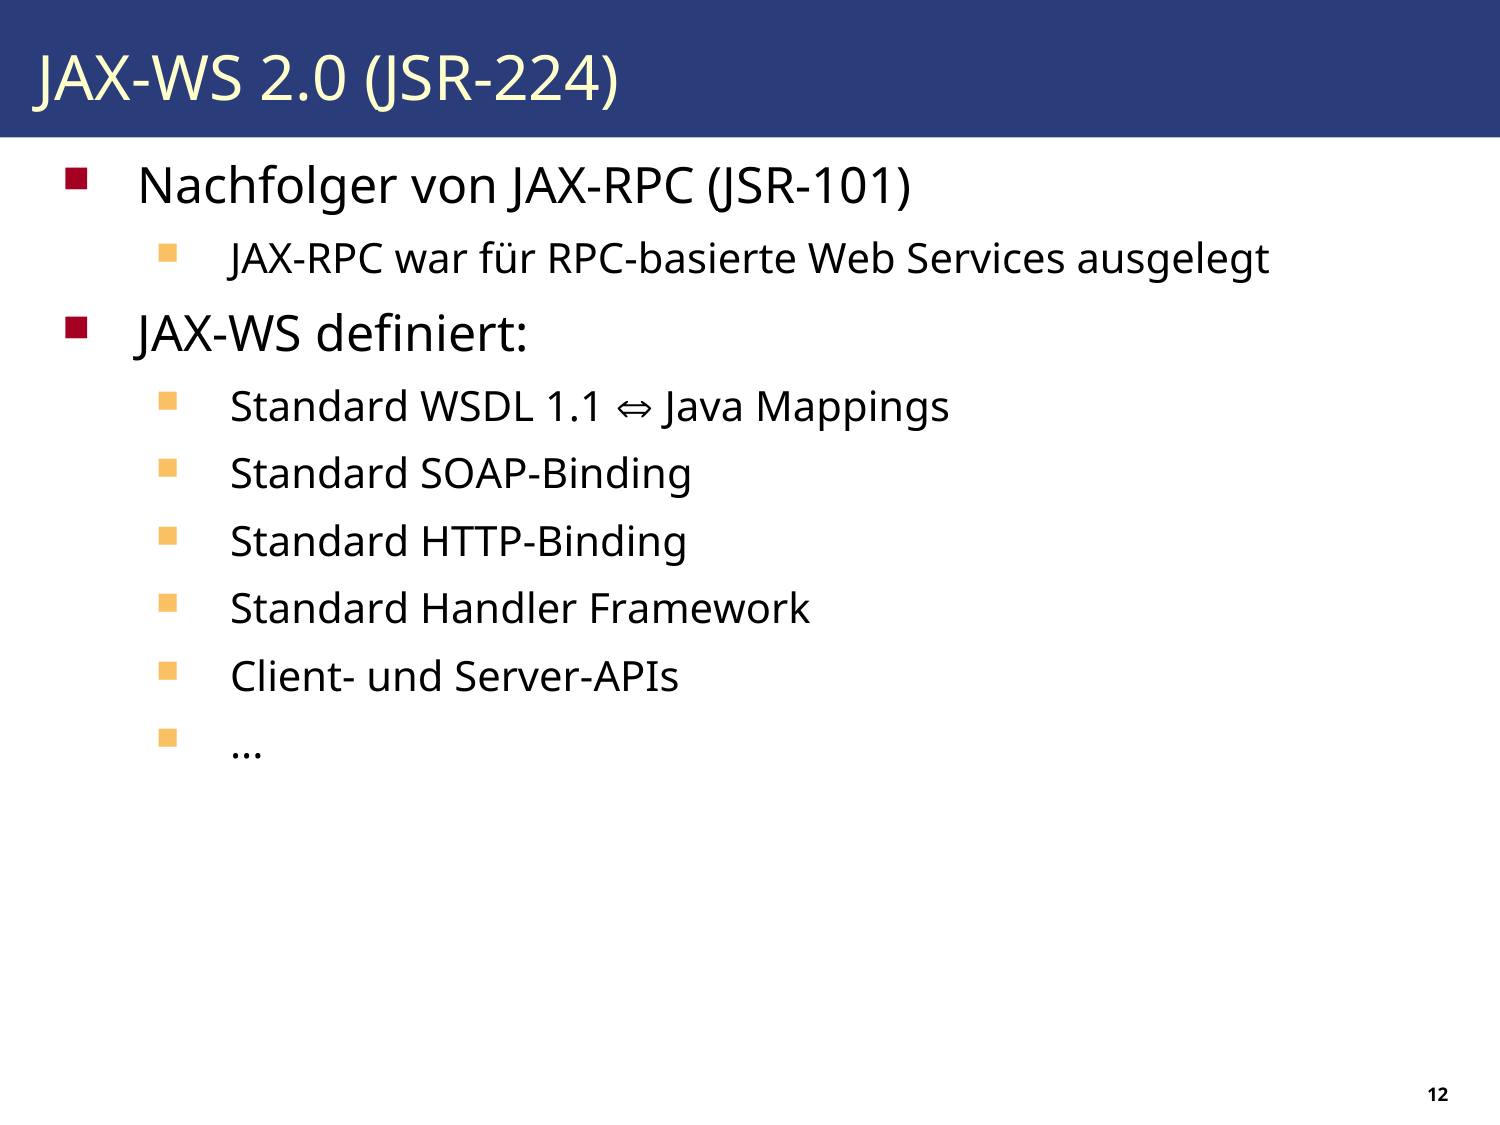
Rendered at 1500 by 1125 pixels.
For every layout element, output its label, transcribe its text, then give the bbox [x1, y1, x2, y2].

list Nachfolger von JAX-RPC (JSR-101)‏ JAX-RPC war für RPC-basierte Web Services ausgelegt JAX-WS definiert: Standard WSDL 1.1 ⇔ Java Mappings Standard SOAP-Binding Standard HTTP-Binding Standard Handler Framework Client- und Server-APIs ... [62, 149, 1449, 1072]
text_box <Nummer> [1412, 1077, 1500, 1117]
text_box JAX-WS 2.0 (JSR-224)‏ [37, 0, 1476, 158]
